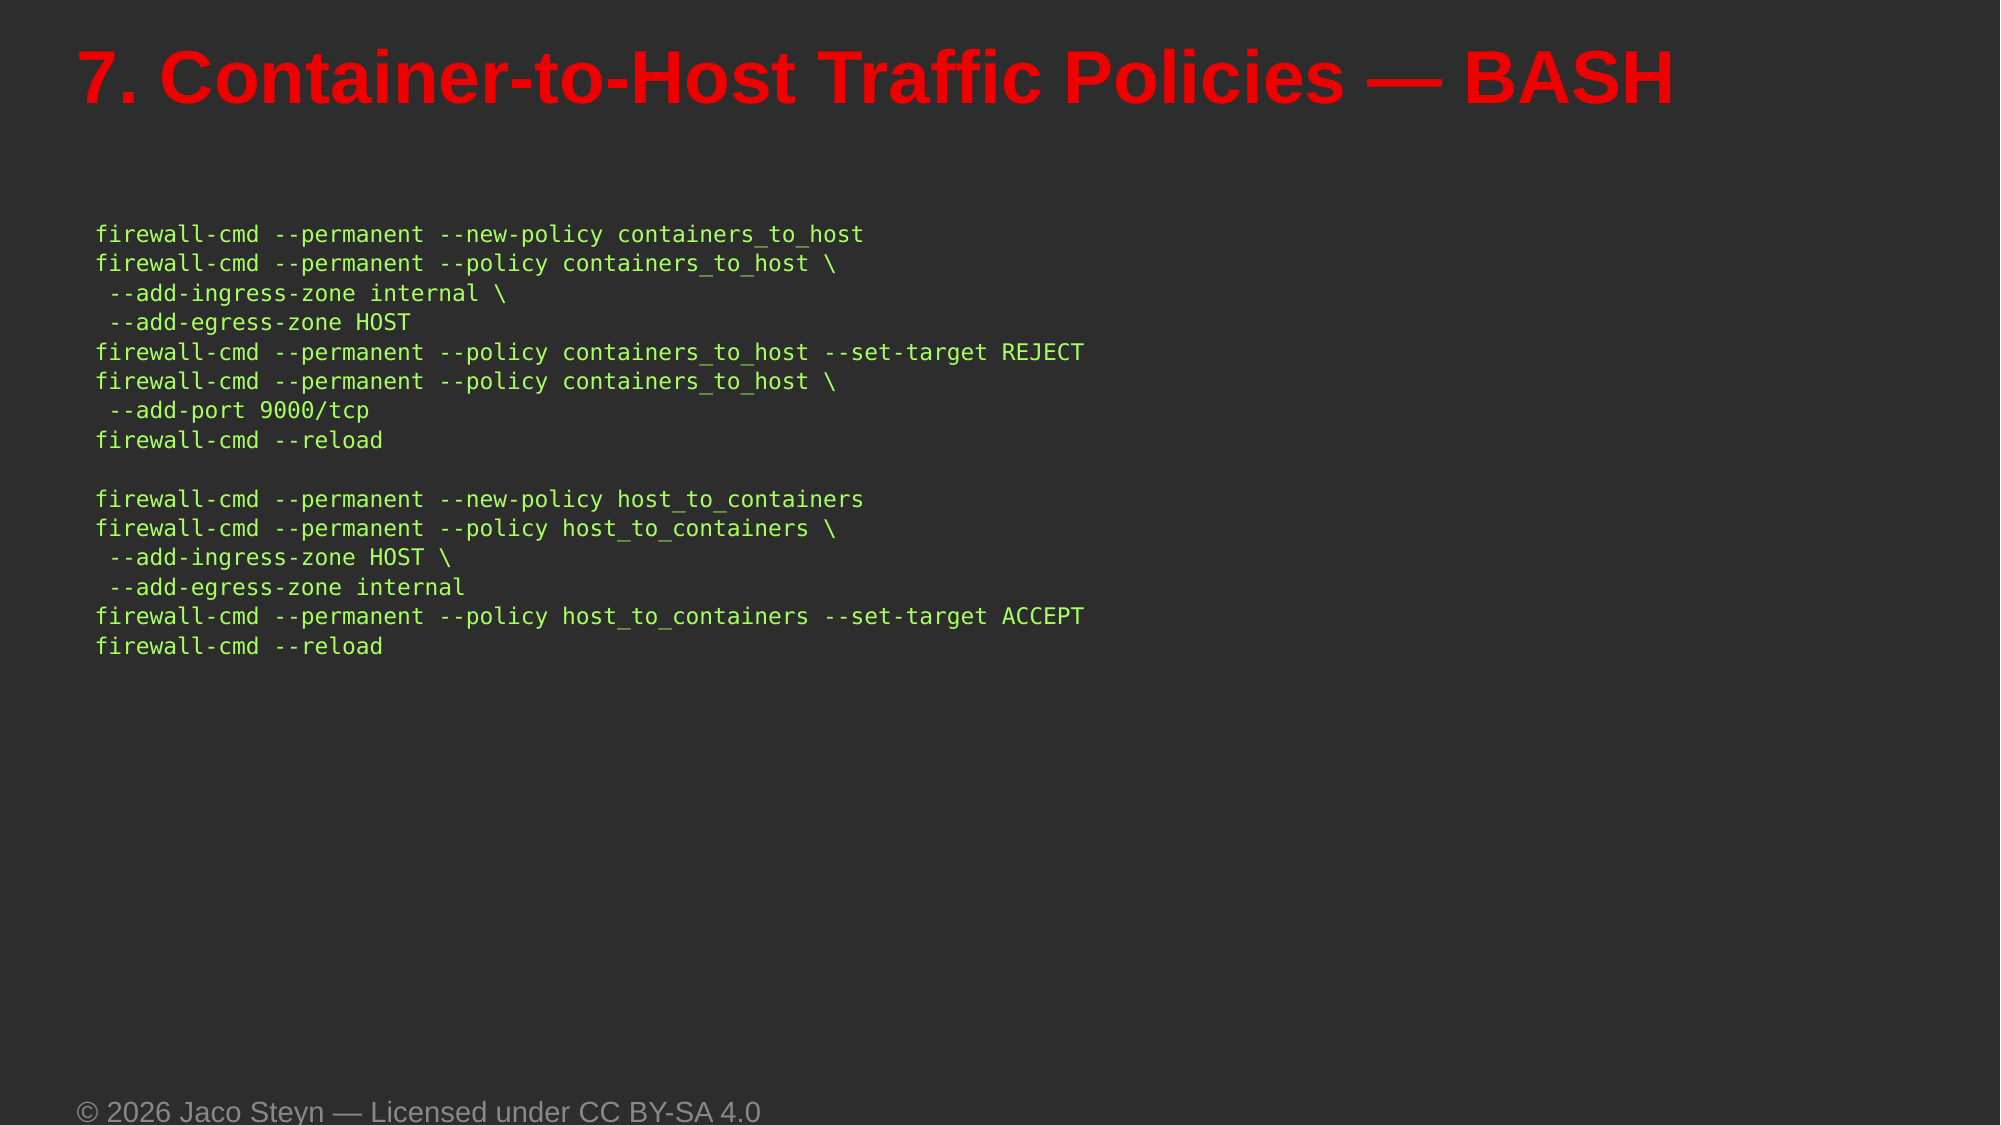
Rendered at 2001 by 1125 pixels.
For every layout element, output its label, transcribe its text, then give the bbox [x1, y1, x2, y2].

text_box © 2026 Jaco Steyn — Licensed under CC BY-SA 4.0 [59, 1083, 1942, 1120]
text_box 7. Container-to-Host Traffic Policies — BASH [59, 23, 1942, 178]
text_box firewall-cmd --permanent --new-policy containers_to_host firewall-cmd --permanent --policy containers_to_host \ --add-ingress-zone internal \ --add-egress-zone HOST firewall-cmd --permanent --policy containers_to_host --set-target REJECT firewall-cmd --permanent --policy containers_to_host \ --add-port 9000/tcp firewall-cmd --reload firewall-cmd --permanent --new-policy host_to_containers firewall-cmd --permanent --policy host_to_containers \ --add-ingress-zone HOST \ --add-egress-zone internal firewall-cmd --permanent --policy host_to_containers --set-target ACCEPT firewall-cmd --reload [59, 194, 1942, 1052]
